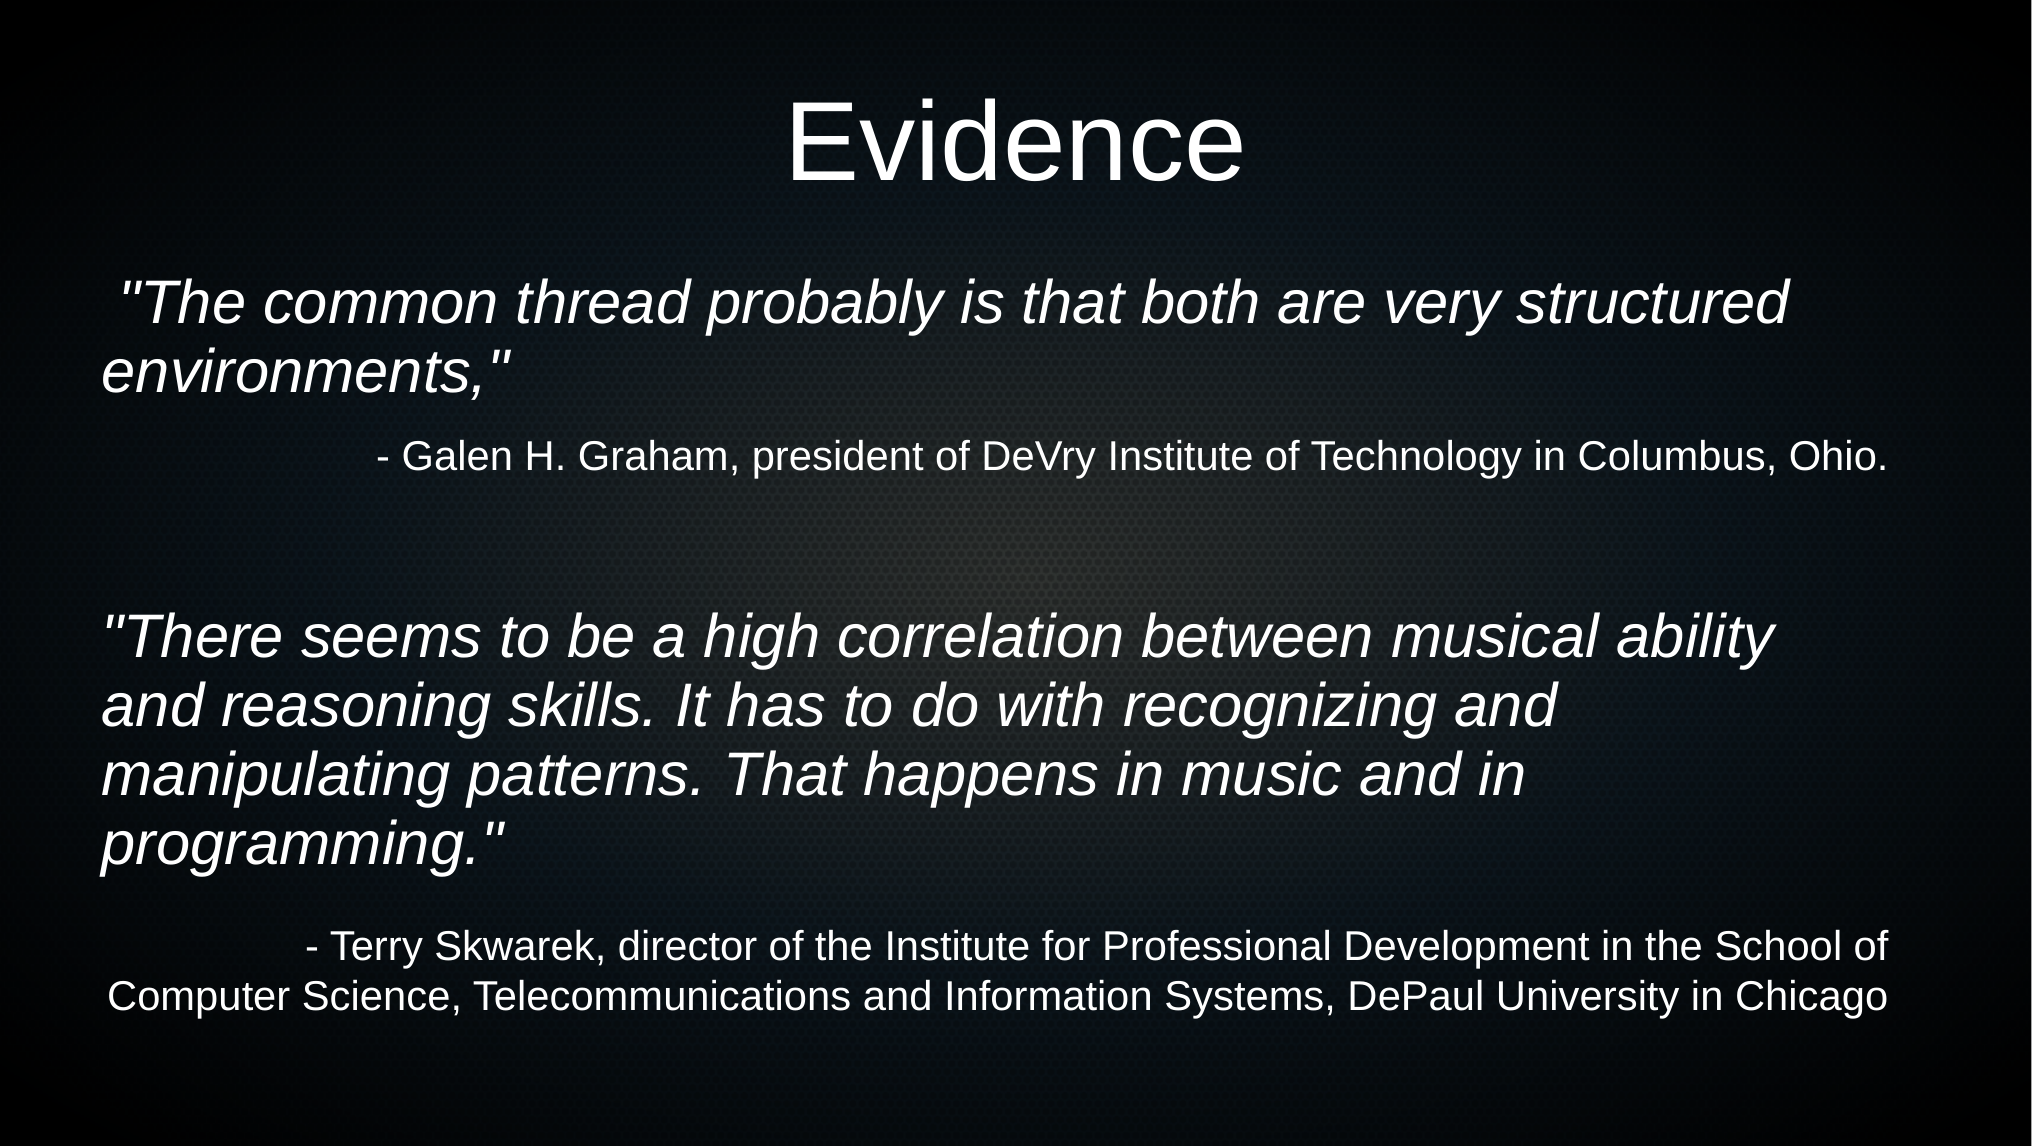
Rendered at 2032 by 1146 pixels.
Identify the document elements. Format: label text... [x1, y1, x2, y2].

list "The common thread probably is that both are very structured environments," - Galen H. Graham, president of DeVry Institute of Technology in Columbus, Ohio. "There seems to be a high correlation between musical ability and reasoning skills. It has to do with recognizing and manipulating patterns. That happens in music and in programming." - Terry Skwarek, director of the Institute for Professional Development in the School of Computer Science, Telecommunications and Information Systems, DePaul University in Chicago [101, 268, 1890, 1096]
title Evidence [101, 45, 1930, 237]
picture [0, 0, 2032, 1146]
